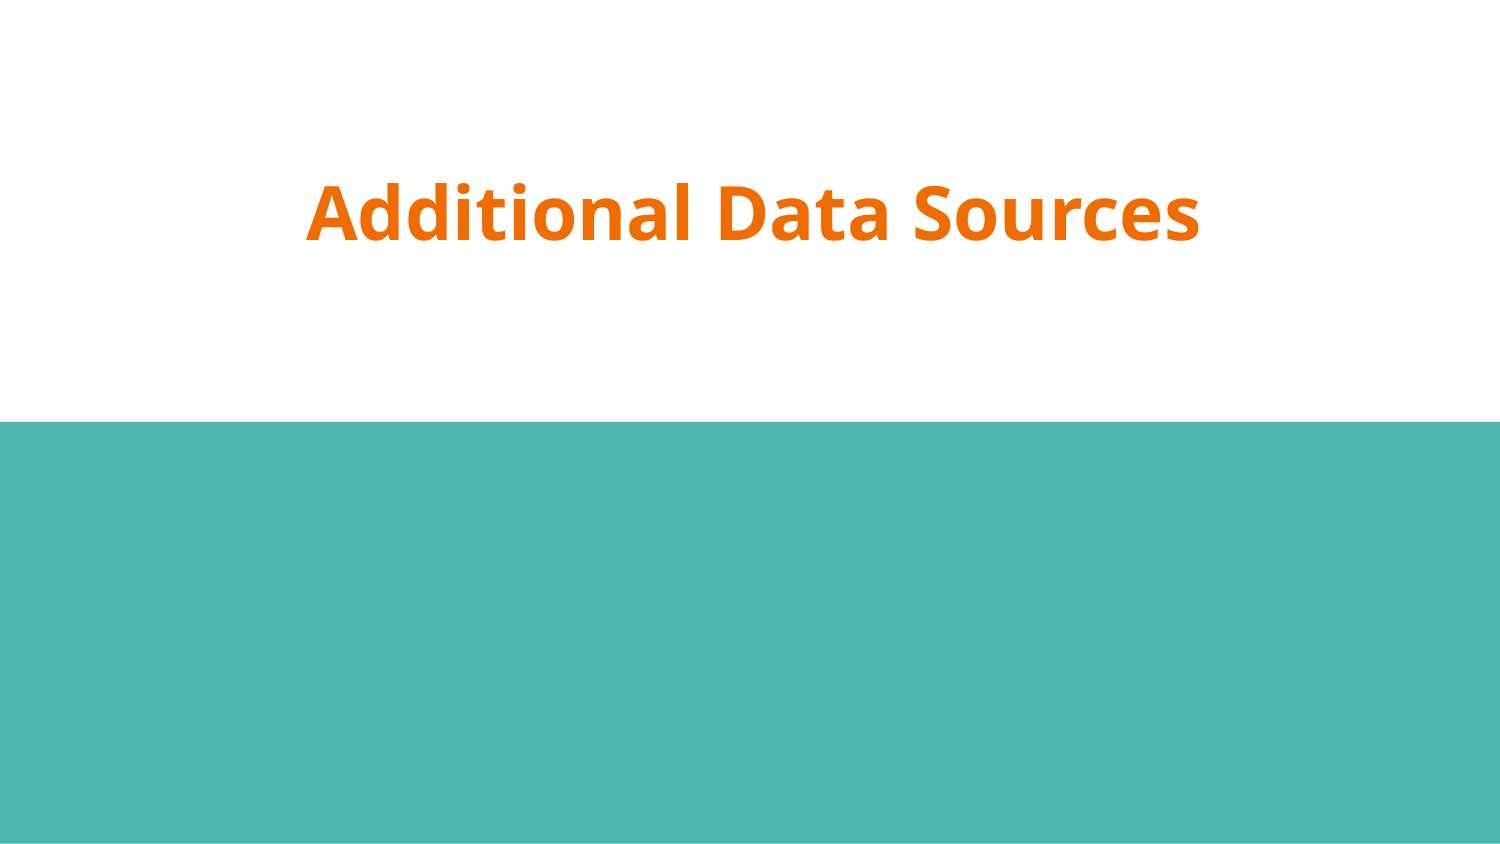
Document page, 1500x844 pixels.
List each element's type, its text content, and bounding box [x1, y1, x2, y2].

title Additional Data Sources [51, 133, 1458, 289]
